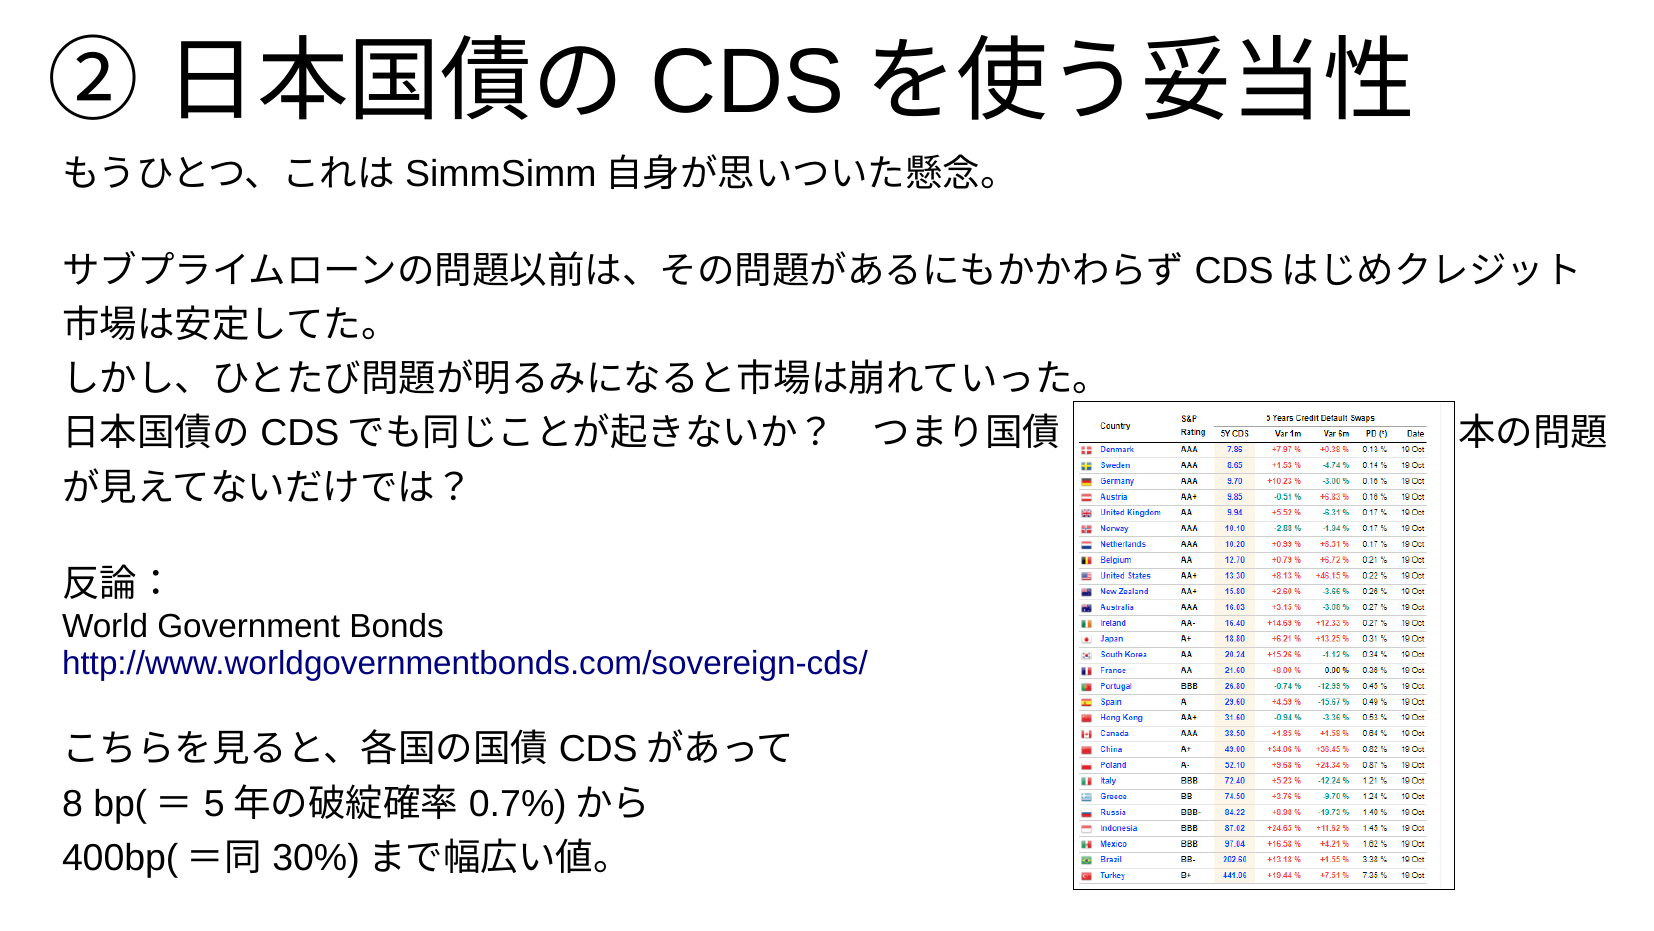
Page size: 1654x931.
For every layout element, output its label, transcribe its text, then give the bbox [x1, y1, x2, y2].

text_box もうひとつ、これはSimmSimm自身が思いついた懸念。 サブプライムローンの問題以前は、その問題があるにもかかわらずCDSはじめクレジット市場は安定してた。 しかし、ひとたび問題が明るみになると市場は崩れていった。 日本国債のCDSでも同じことが起きないか？ つまり国債CDSの市場参加者に日本の問題が見えてないだけでは？ 反論： World Government Bonds http://www.worldgovernmentbonds.com/sovereign-cds/ こちらを見ると、各国の国債CDSがあって 8 bp(＝5年の破綻確率0.7%)から 400bp(＝同30%)まで幅広い値。 →つまり各国の実態に応じた選別が出来ている。 日本だけ問題が見えていないとは考えにくいのでは？ [47, 135, 1625, 890]
title ②日本国債のCDSを使う妥当性 [47, 17, 1571, 127]
picture [1073, 401, 1455, 890]
